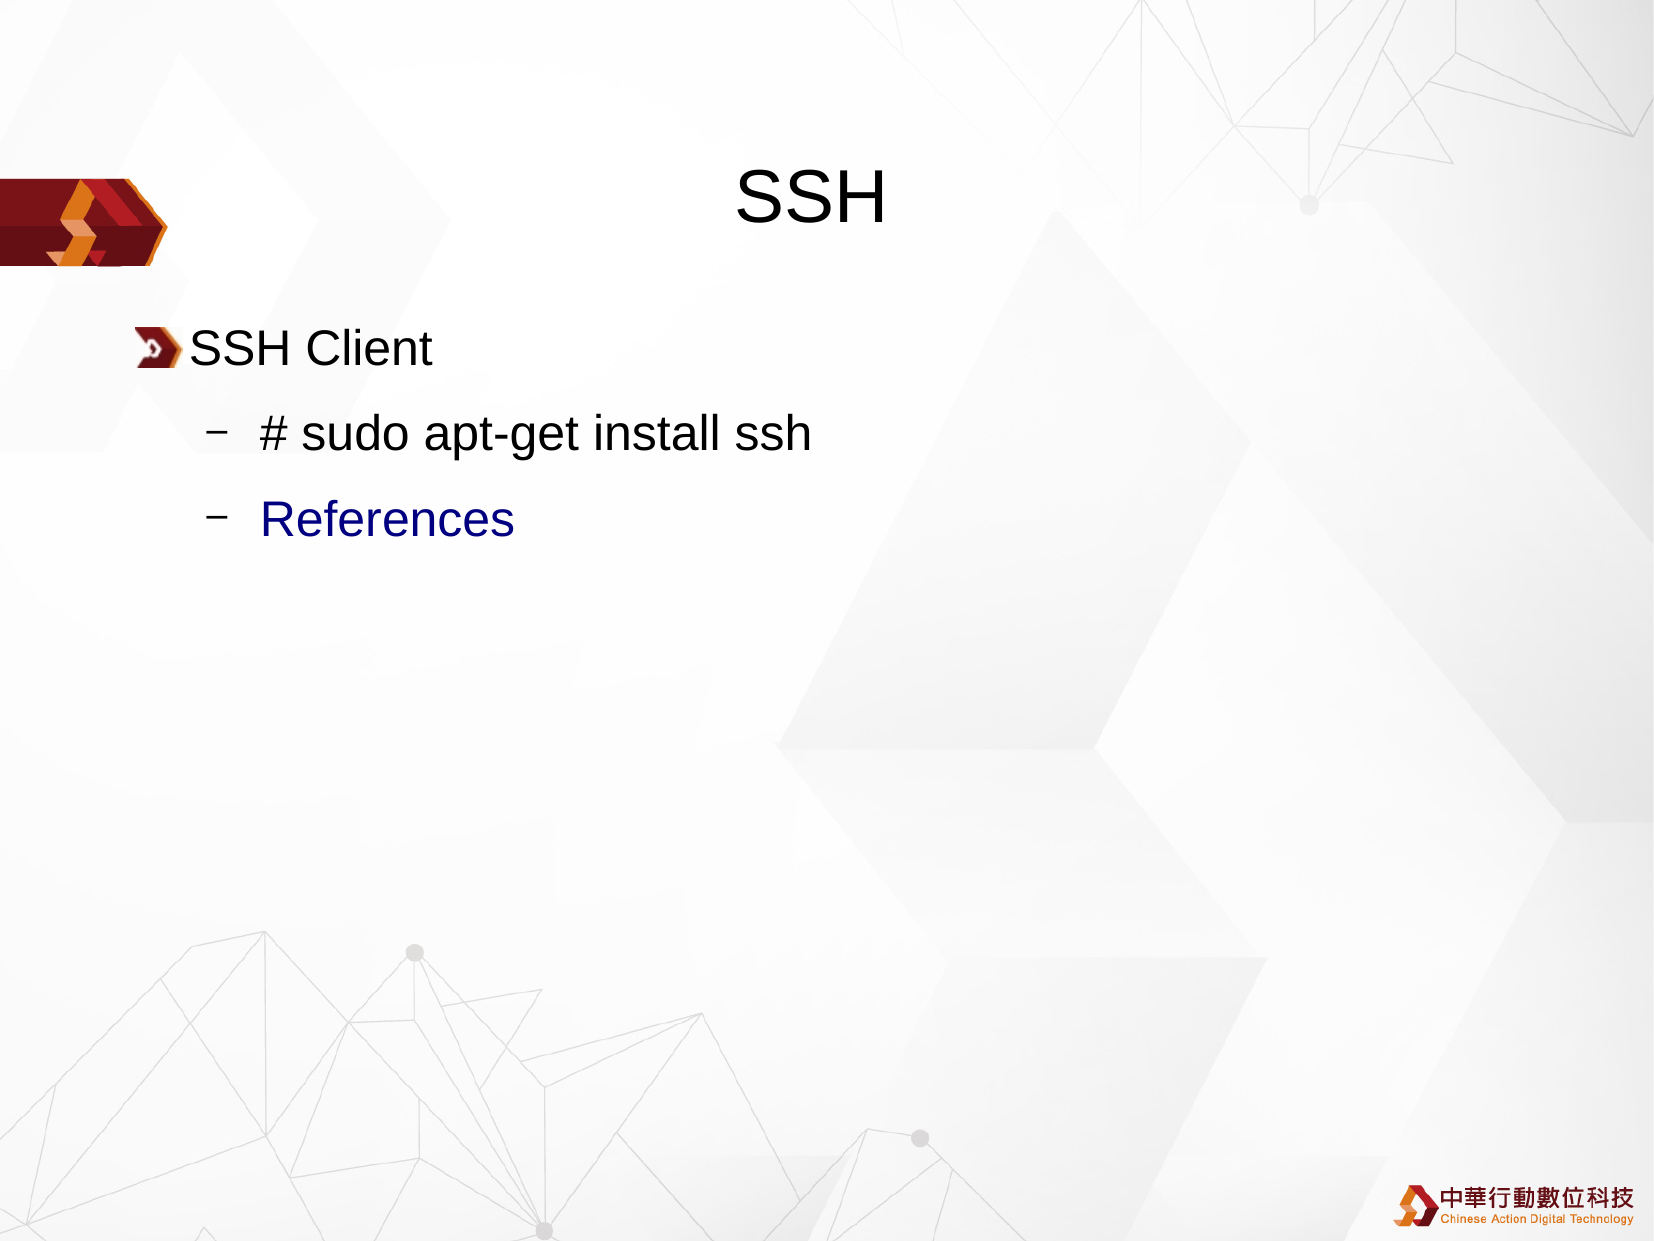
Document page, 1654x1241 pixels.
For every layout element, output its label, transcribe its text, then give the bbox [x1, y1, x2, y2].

title SSH [118, 112, 1506, 281]
list SSH Client # sudo apt-get install ssh References [118, 319, 1571, 1040]
picture [0, 0, 1654, 1241]
